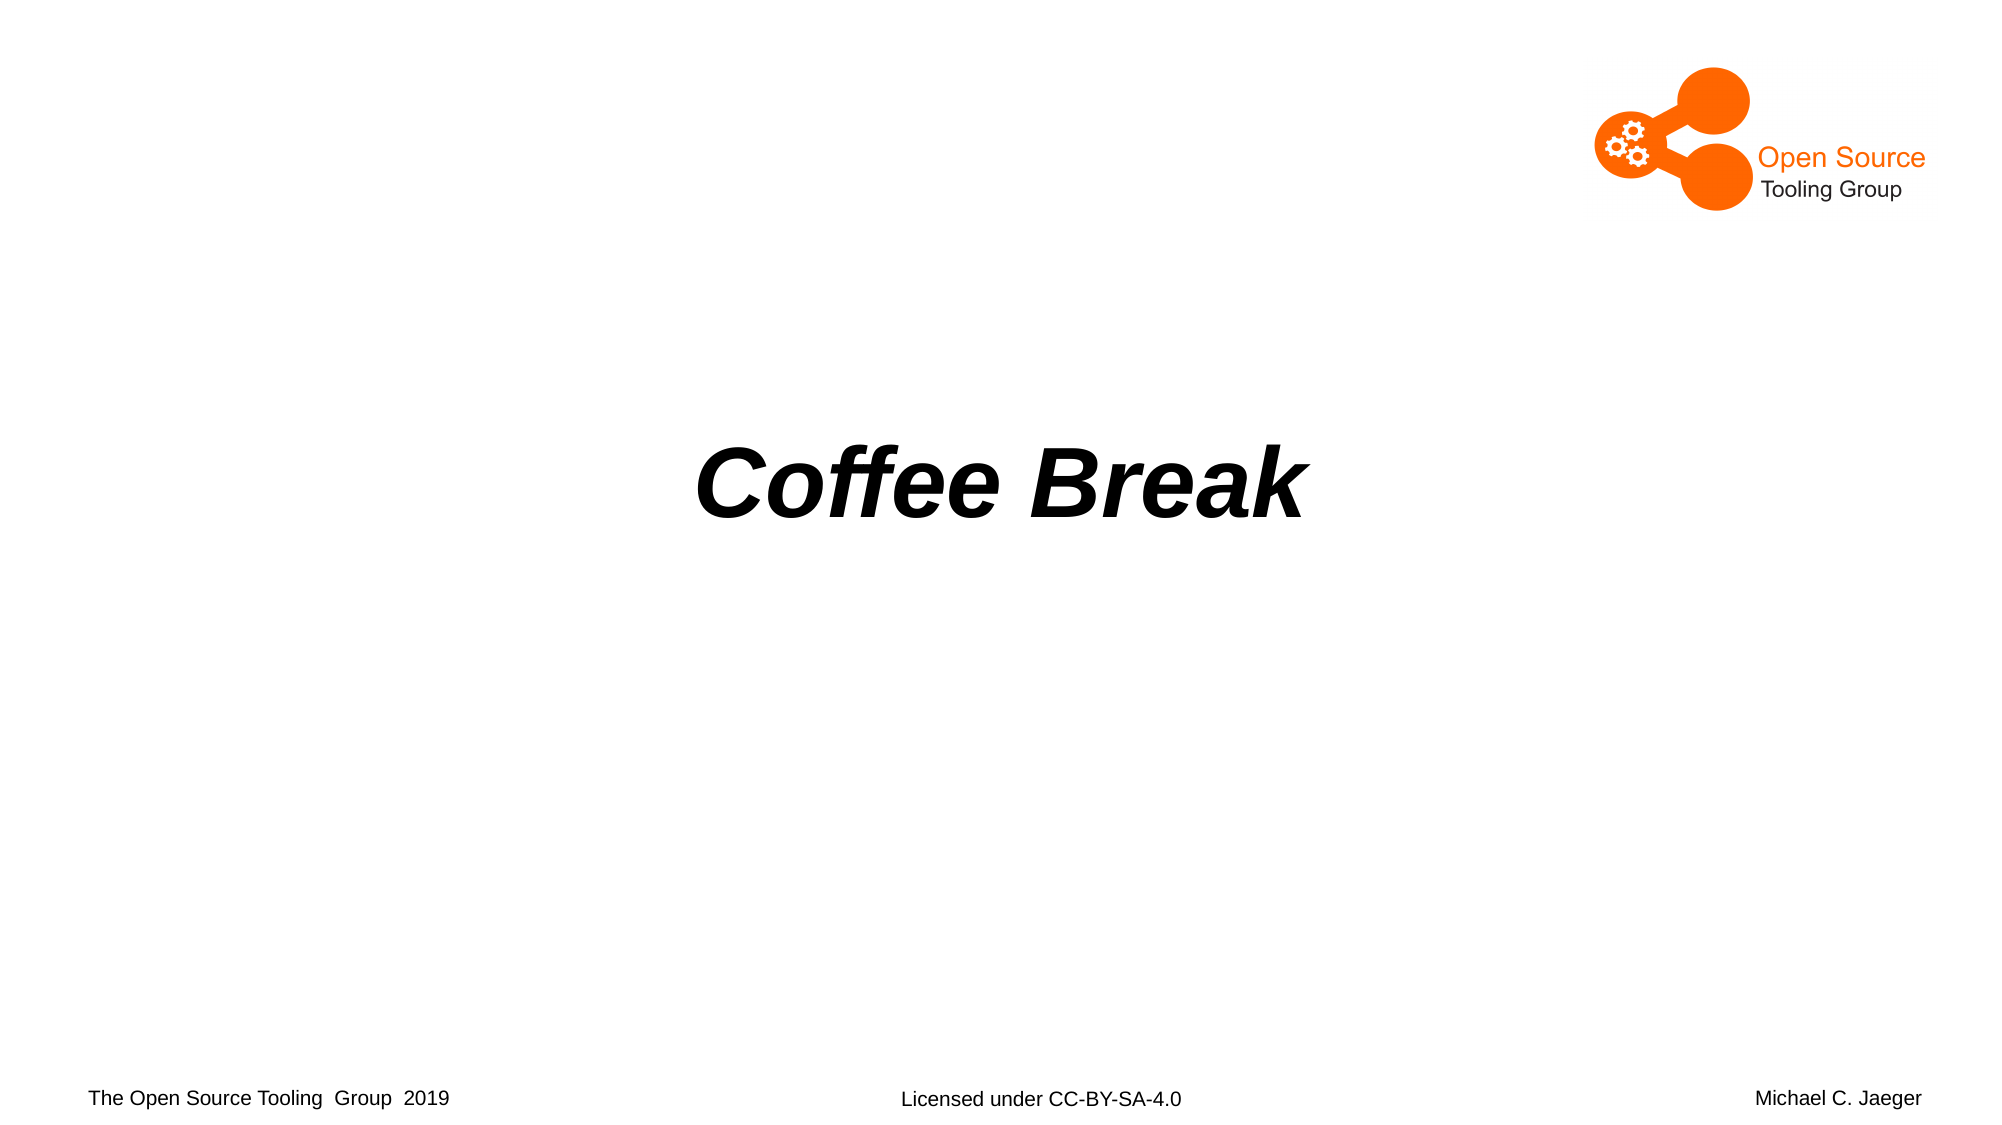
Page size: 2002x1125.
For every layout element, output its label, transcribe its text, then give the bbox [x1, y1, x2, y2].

subtitle Coffee Break [0, 0, 2001, 965]
